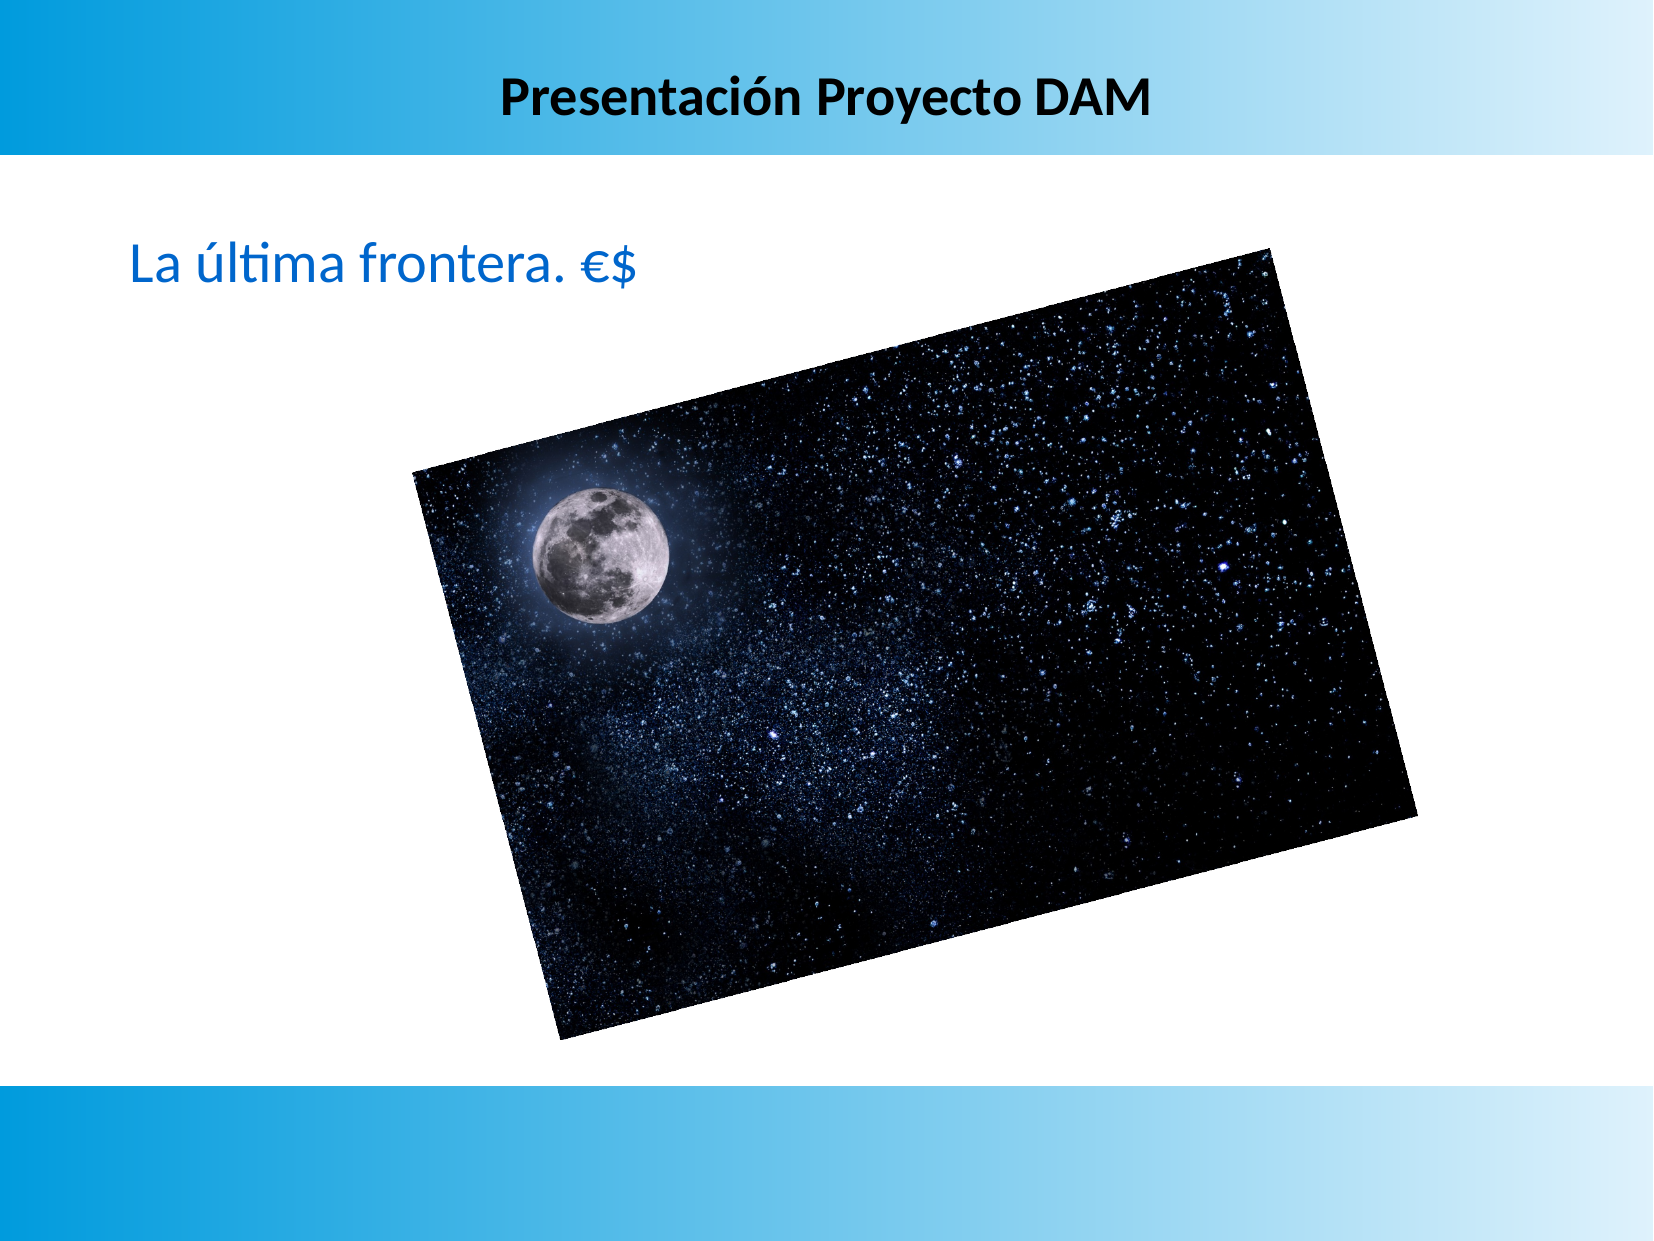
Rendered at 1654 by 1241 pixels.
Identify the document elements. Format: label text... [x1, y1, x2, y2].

title Presentación Proyecto DAM [82, 49, 1571, 155]
list La última frontera. €$ [59, 238, 981, 309]
picture [411, 247, 1418, 1040]
